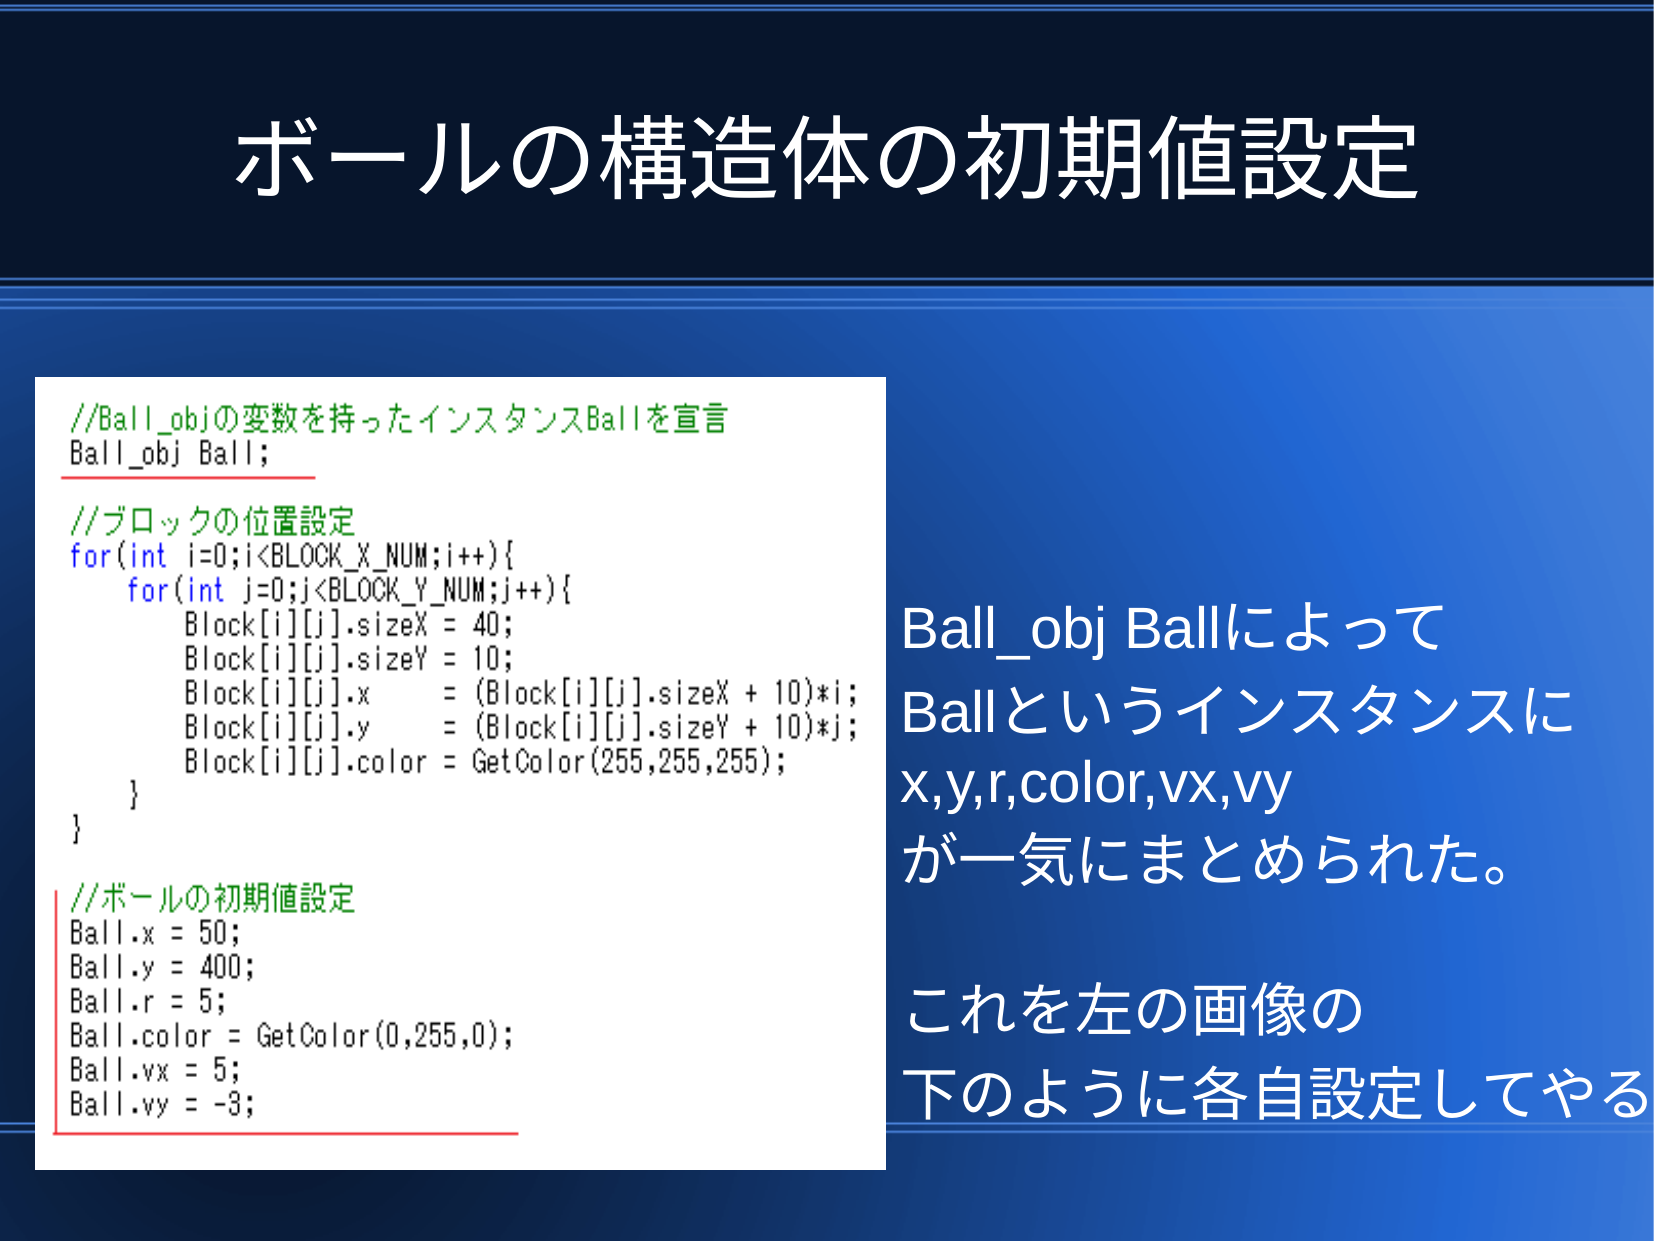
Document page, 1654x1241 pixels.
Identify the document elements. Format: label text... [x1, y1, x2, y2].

picture [1143, 1016, 1155, 1023]
picture [1200, 1016, 1240, 1028]
picture [1318, 1016, 1330, 1023]
title ボールの構造体の初期値設定 [82, 49, 1571, 257]
text_box Ball_obj Ballによって Ballというインスタンスに x,y,r,color,vx,vy が一気にまとめられた。 これを左の画像の 下のように各自設定してやる。 [885, 573, 1654, 1016]
picture [0, 0, 1654, 1241]
